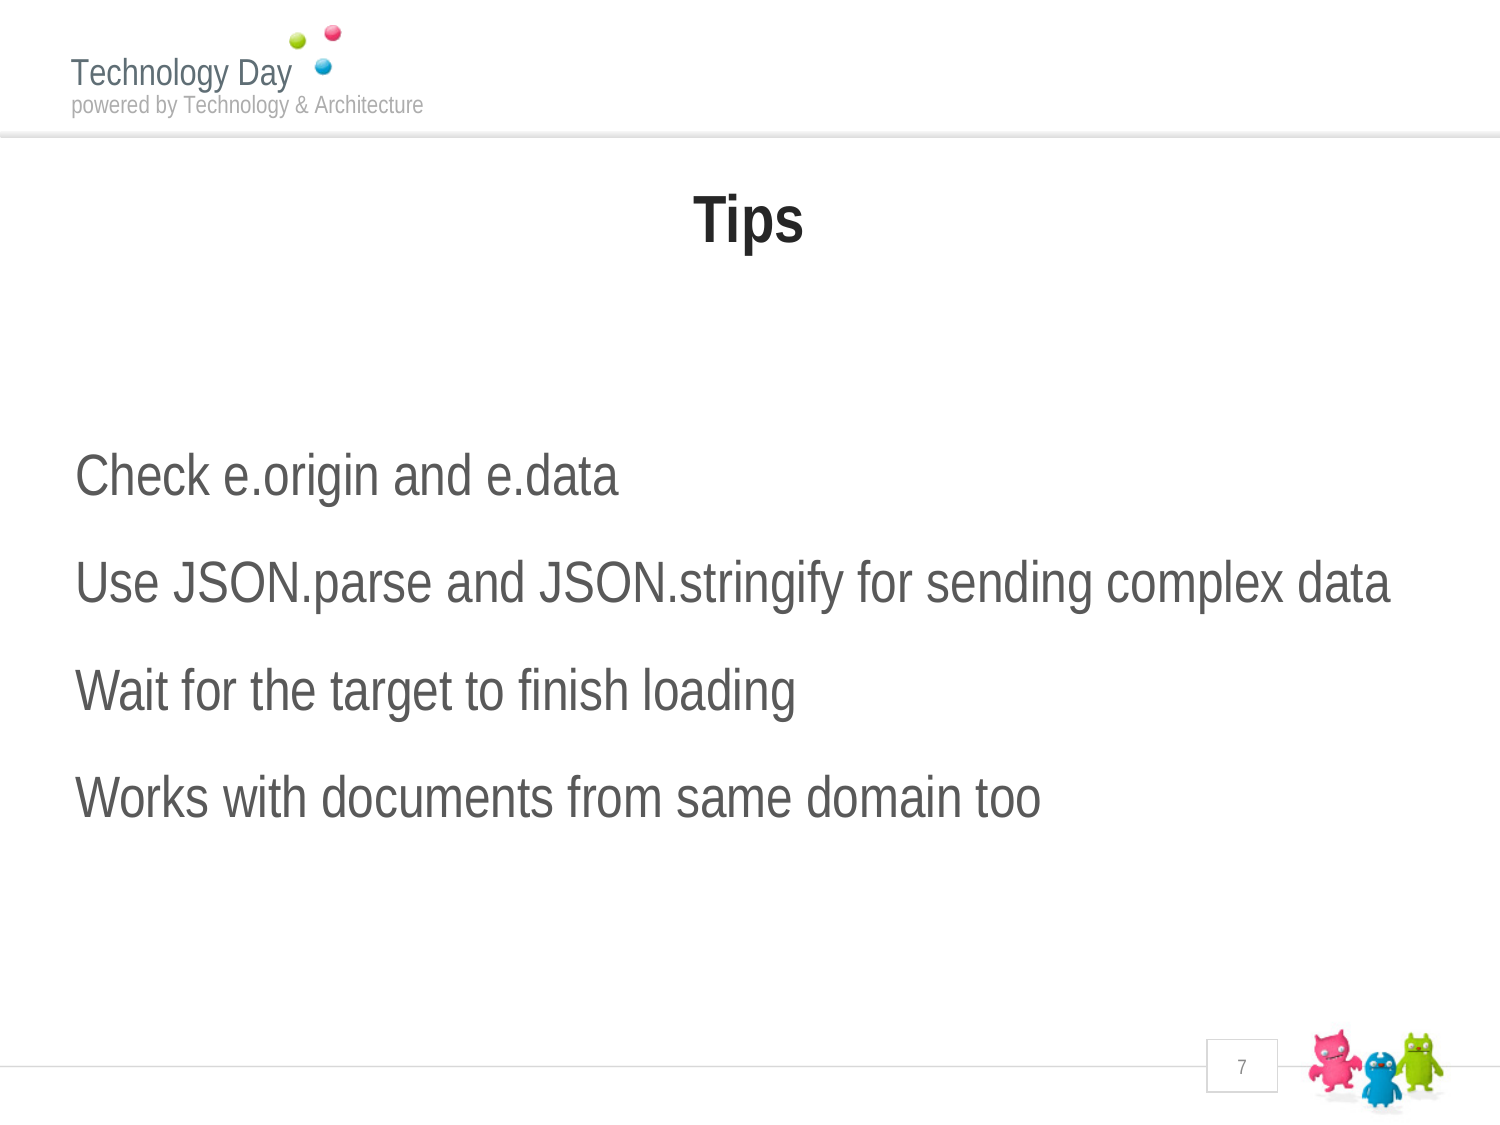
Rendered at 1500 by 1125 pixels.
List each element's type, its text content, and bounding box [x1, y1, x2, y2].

subtitle Check e.origin and e.data Use JSON.parse and JSON.stringify for sending complex data Wait for the target to finish loading Works with documents from same domain too [75, 262, 1424, 1004]
picture [0, 1012, 1500, 1125]
title Tips [75, 156, 1424, 262]
text_box <number> [1206, 1039, 1278, 1093]
